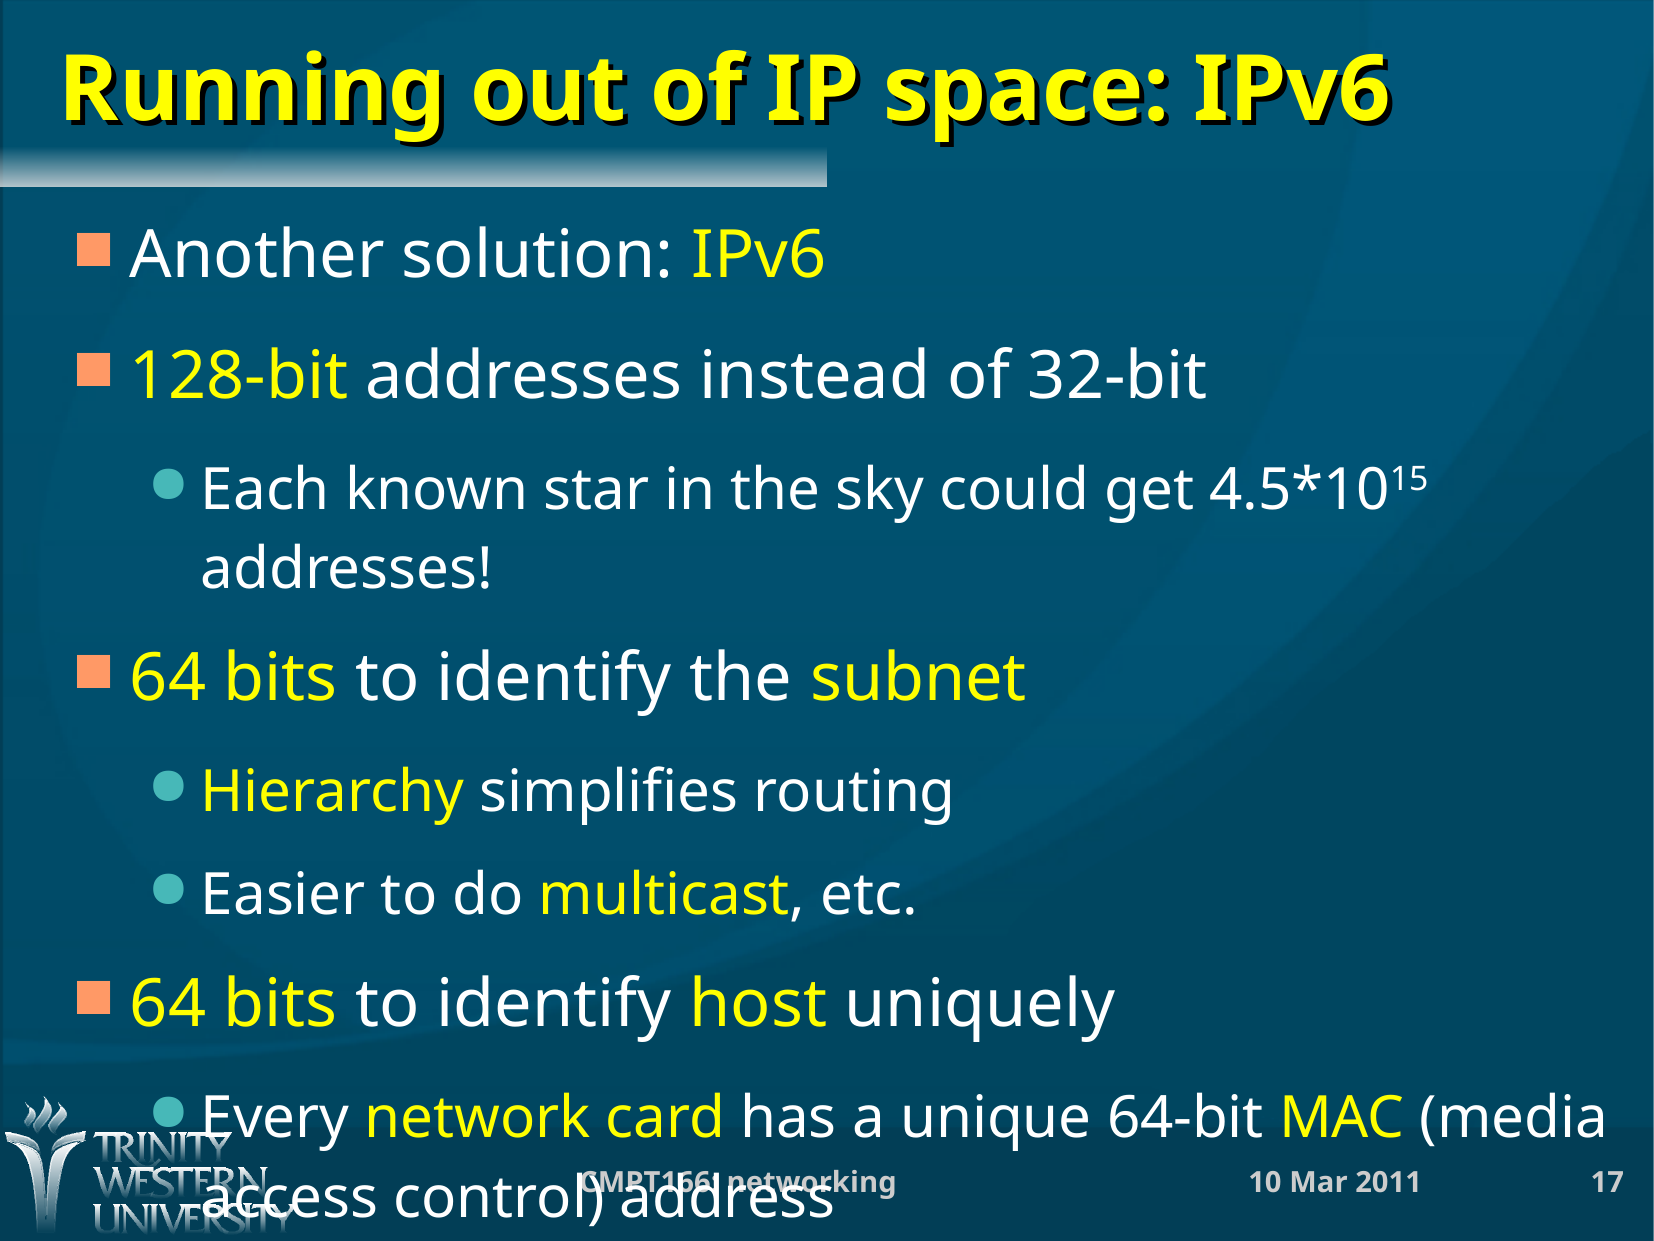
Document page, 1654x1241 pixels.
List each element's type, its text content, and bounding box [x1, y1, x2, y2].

title Running out of IP space: IPv6 [0, 154, 827, 158]
list Another solution: IPv6 128-bit addresses instead of 32-bit Each known star in the sky could get 4.5*1015 addresses! 64 bits to identify the subnet Hierarchy simplifies routing Easier to do multicast, etc. 64 bits to identify host uniquely Every network card has a unique 64-bit MAC (media access control) address [59, 206, 1625, 1116]
title Running out of IP space: IPv6 [59, 19, 1595, 148]
picture [38, 1227, 54, 1232]
